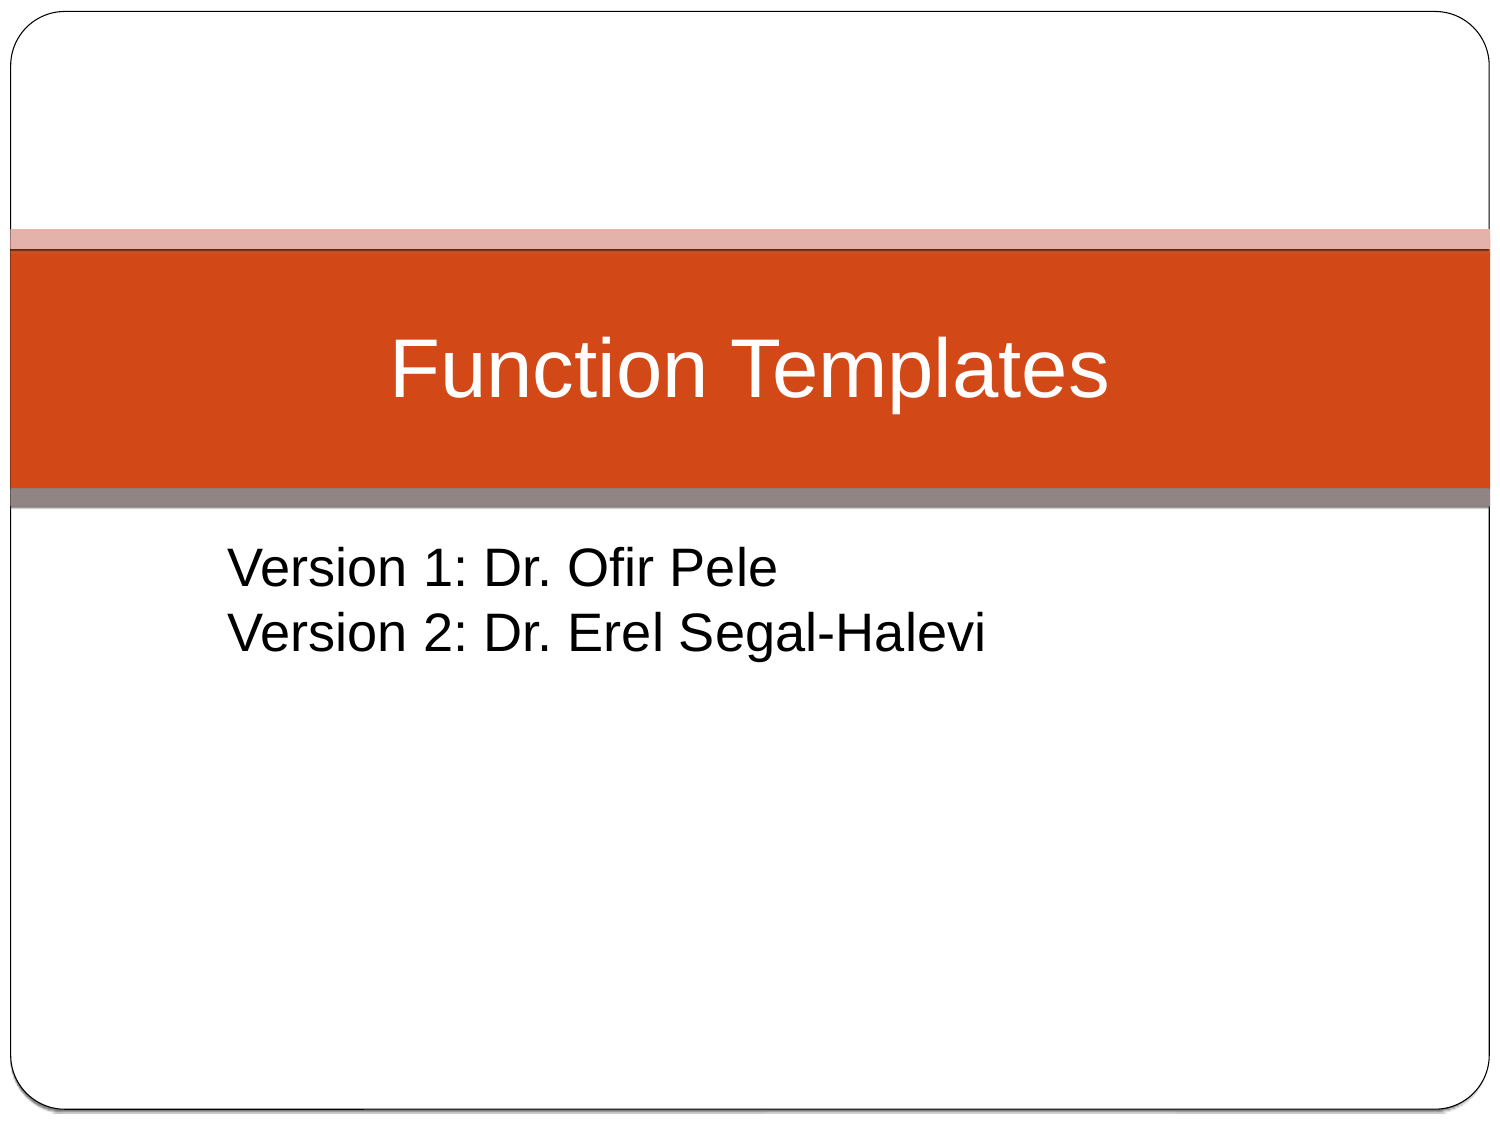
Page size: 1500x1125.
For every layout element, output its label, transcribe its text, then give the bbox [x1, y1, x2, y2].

title Function Templates [75, 247, 1425, 489]
subtitle Version 1: Dr. Ofir Pele Version 2: Dr. Erel Segal-Halevi [212, 525, 1263, 788]
